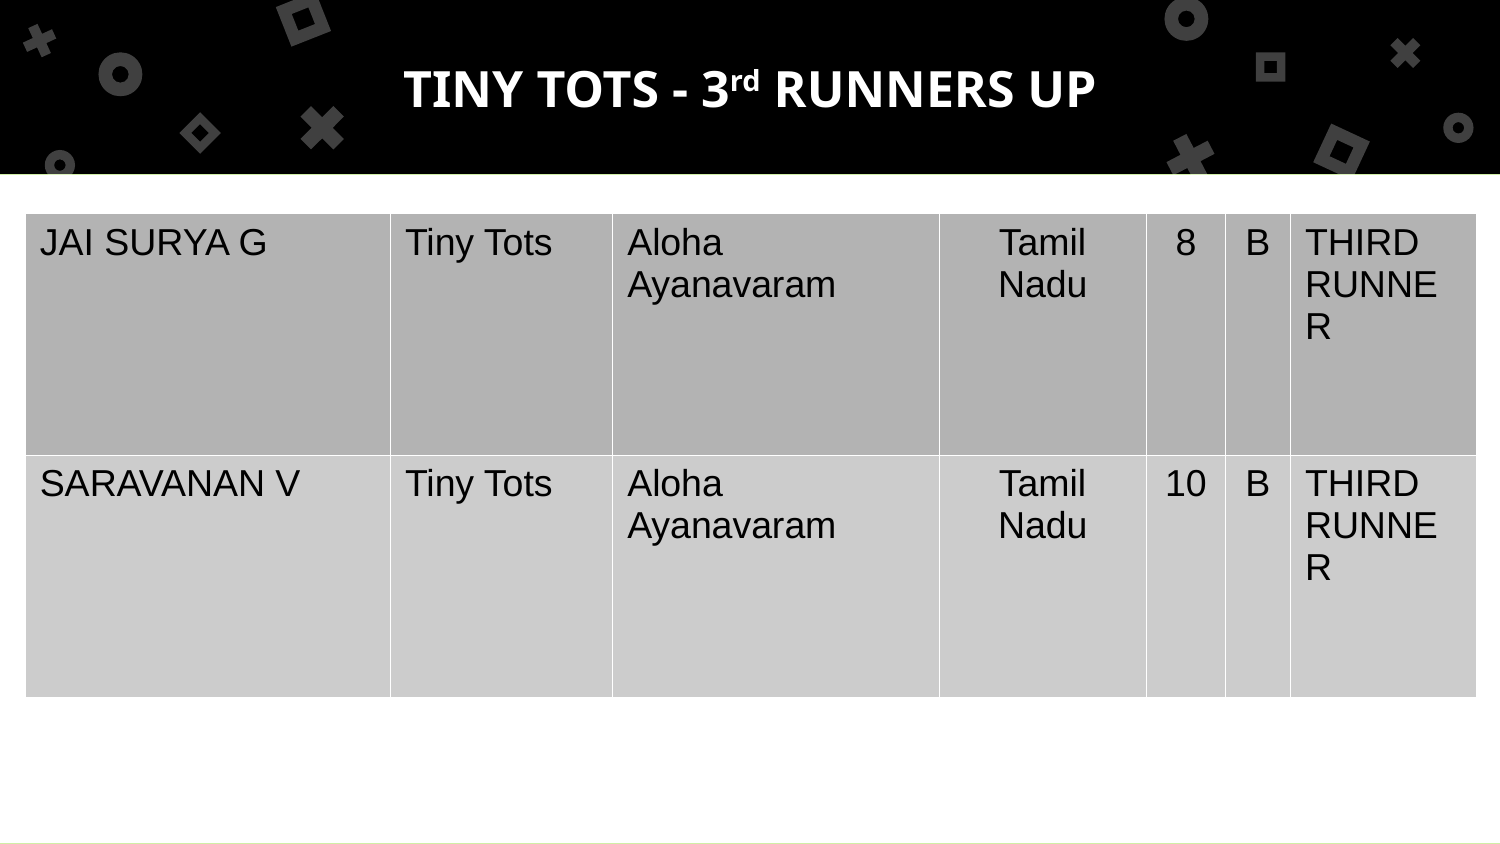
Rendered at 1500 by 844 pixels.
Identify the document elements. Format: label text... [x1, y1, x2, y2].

table_cell 10 [1147, 456, 1225, 697]
table_header JAI SURYA G [26, 214, 390, 455]
table_header Tamil Nadu [940, 214, 1146, 455]
table_cell SARAVANAN V [26, 456, 390, 697]
table_header Tiny Tots [391, 214, 612, 455]
table_cell Tamil Nadu [940, 456, 1146, 697]
table_header 8 [1147, 214, 1225, 455]
table_header B [1226, 214, 1290, 455]
table_cell THIRD RUNNER [1291, 456, 1476, 697]
text_box TINY TOTS - 3rd RUNNERS UP [75, 0, 1425, 175]
table_cell Tiny Tots [391, 456, 612, 697]
table_header Aloha Ayanavaram [613, 214, 939, 455]
table_cell B [1226, 456, 1290, 697]
table_cell Aloha Ayanavaram [613, 456, 939, 697]
table_header THIRD RUNNER [1291, 214, 1476, 455]
